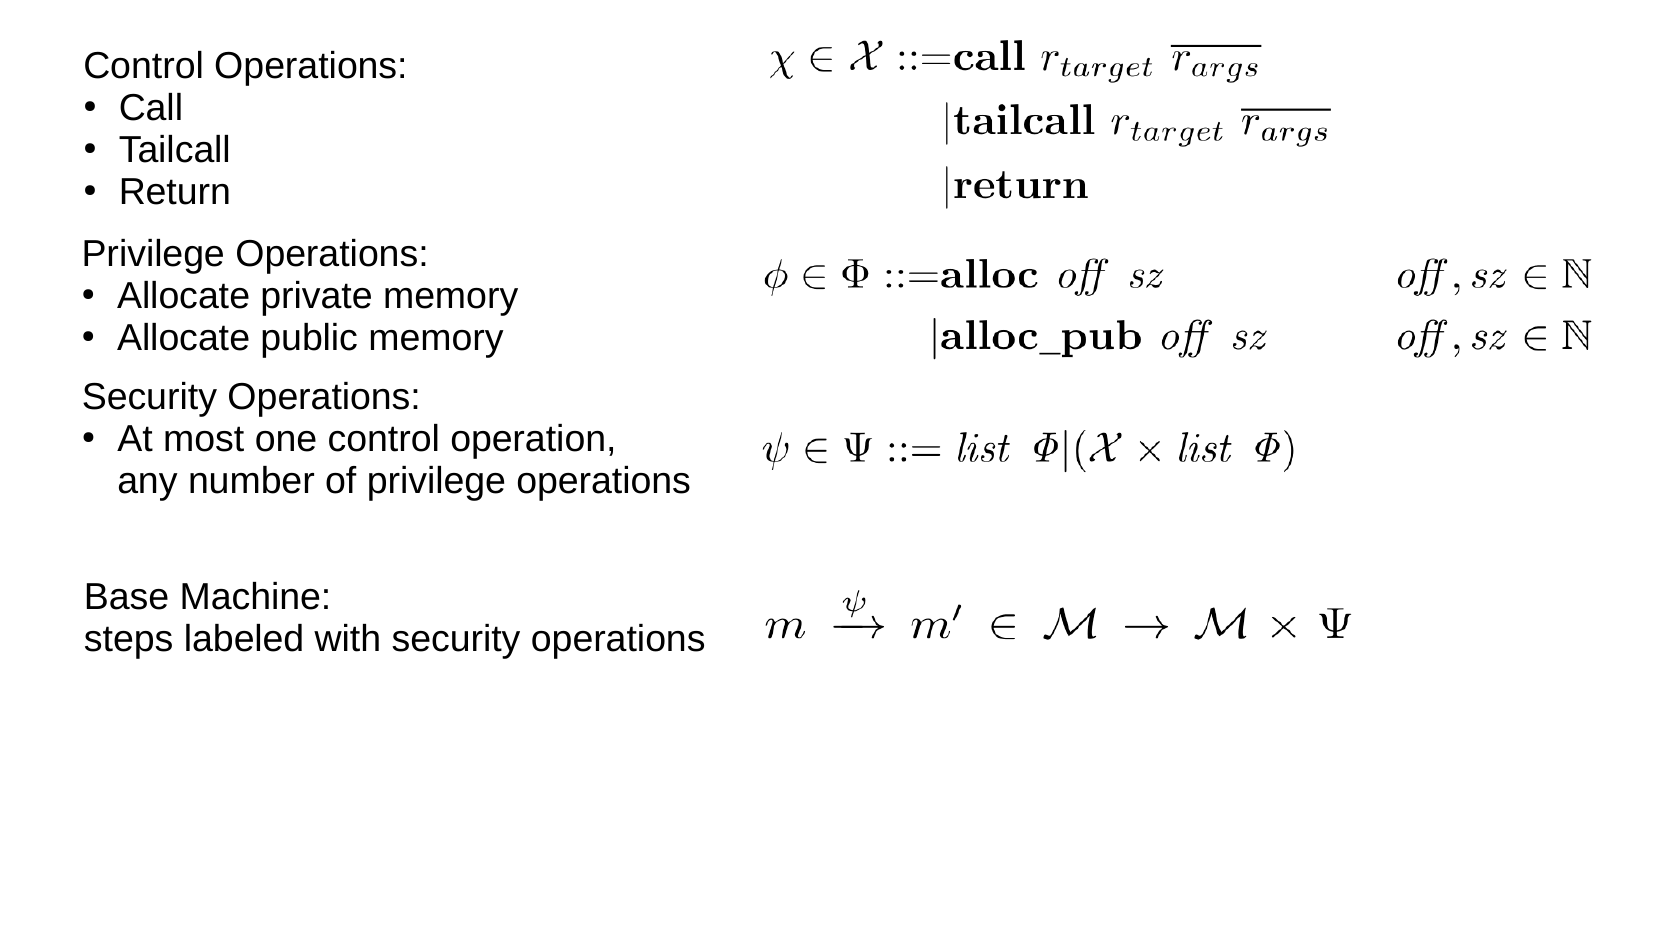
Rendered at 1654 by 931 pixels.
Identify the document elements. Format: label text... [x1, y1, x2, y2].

text_box Security Operations: At most one control operation, any number of privilege operations [67, 368, 706, 510]
picture [736, 404, 1307, 493]
text_box Control Operations: Call Tailcall Return [68, 37, 423, 221]
text_box Privilege Operations: Allocate private memory Allocate public memory [66, 225, 534, 366]
picture [750, 19, 1351, 226]
text_box Base Machine: steps labeled with security operations [69, 568, 751, 710]
picture [736, 239, 1607, 364]
picture [746, 588, 1355, 651]
